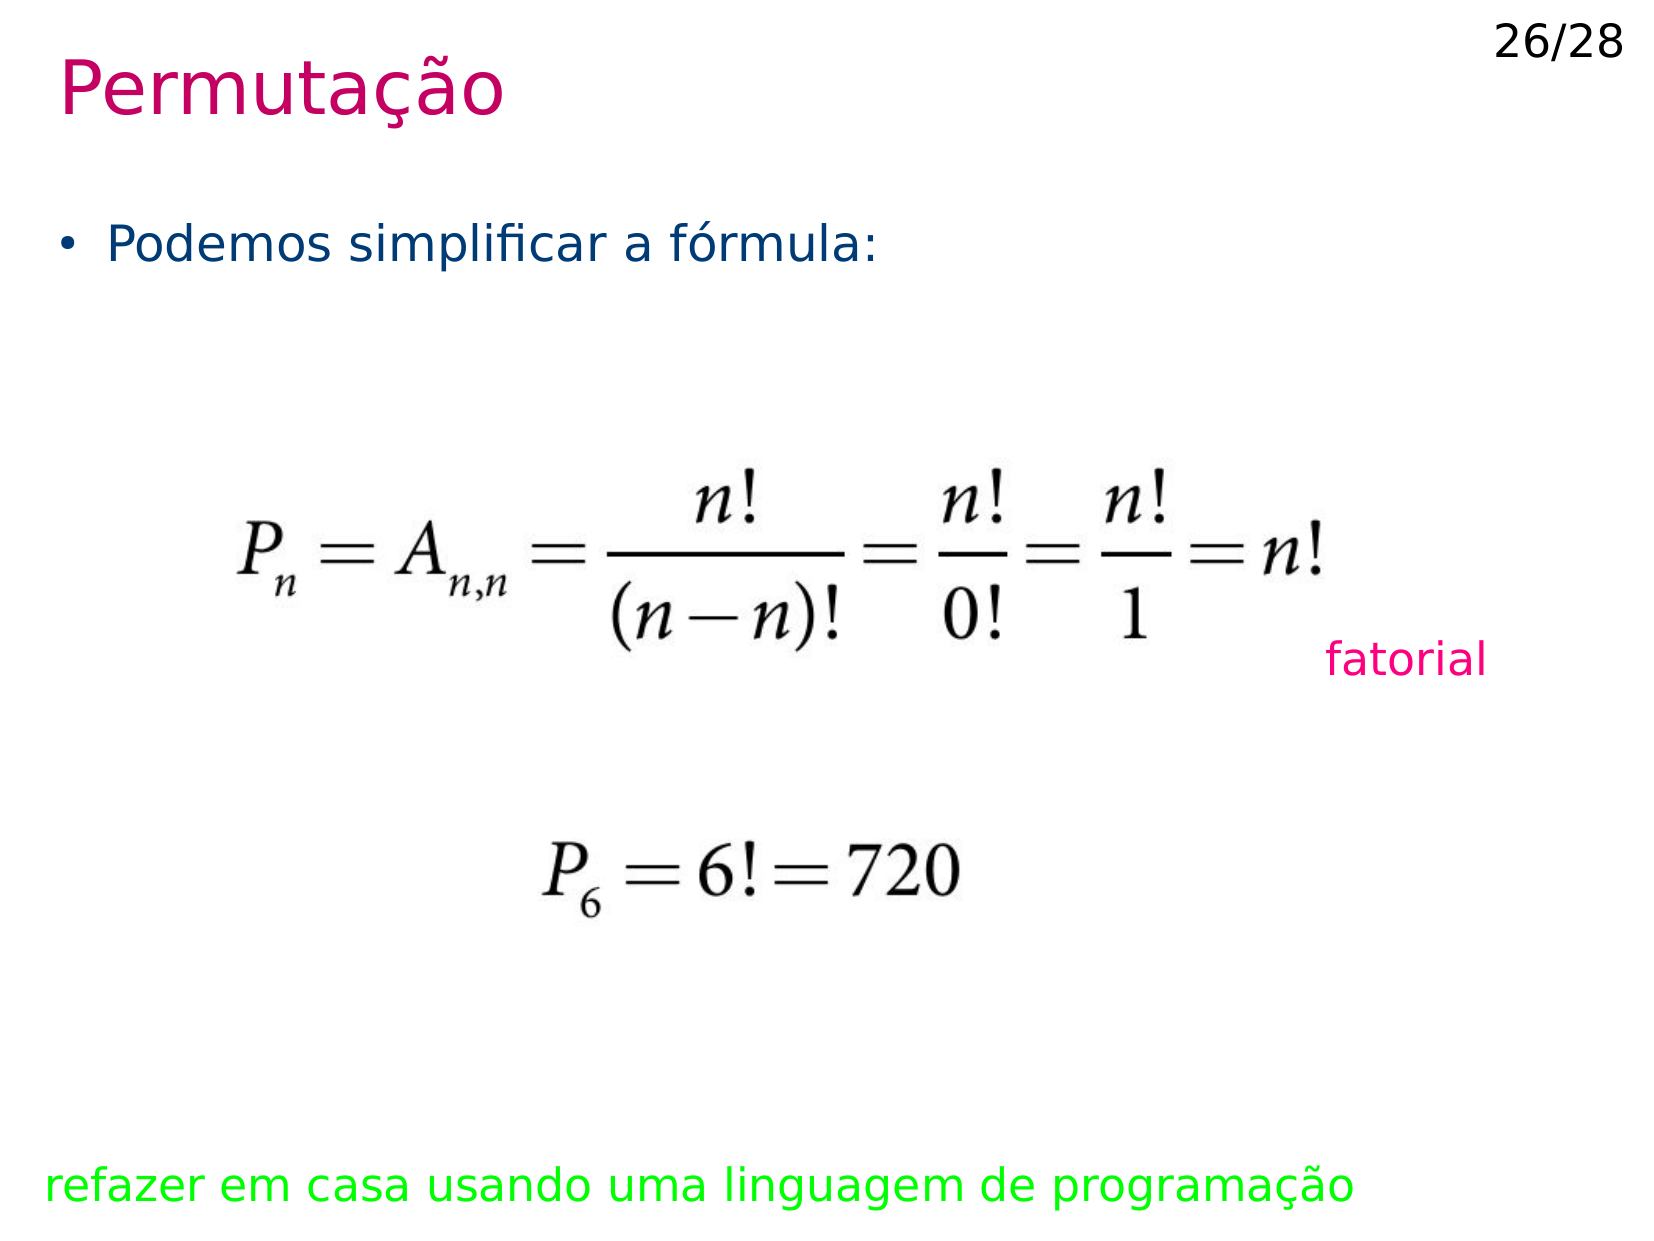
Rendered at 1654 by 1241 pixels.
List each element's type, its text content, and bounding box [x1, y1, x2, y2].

picture [537, 826, 972, 930]
title Permutação [59, 29, 1625, 148]
picture [224, 433, 1347, 662]
list Podemos simplificar a fórmula: [59, 206, 1625, 1151]
text_box fatorial [1311, 625, 1503, 695]
text_box refazer em casa usando uma linguagem de programação [29, 1151, 1654, 1241]
